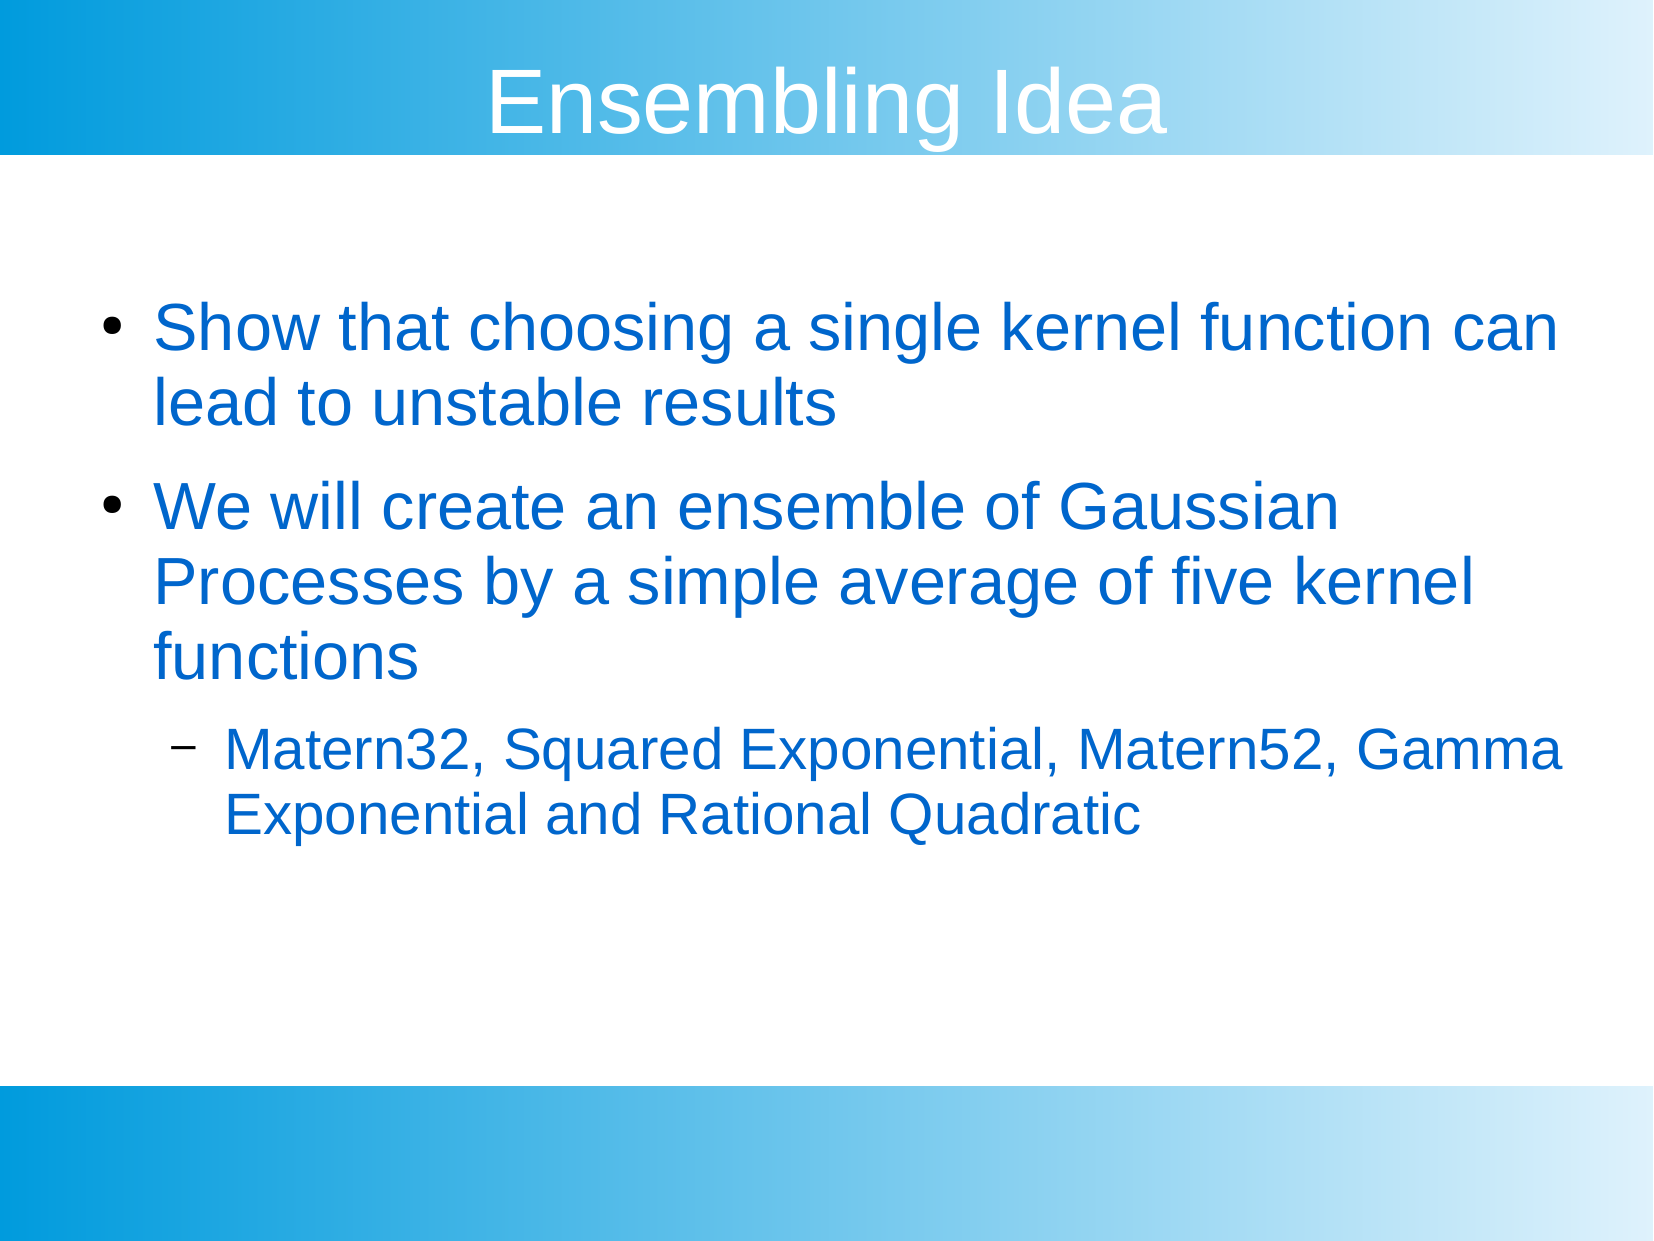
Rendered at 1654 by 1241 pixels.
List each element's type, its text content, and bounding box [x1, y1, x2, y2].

title Ensembling Idea [82, 49, 1571, 155]
list Show that choosing a single kernel function can lead to unstable results We will create an ensemble of Gaussian Processes by a simple average of five kernel functions Matern32, Squared Exponential, Matern52, Gamma Exponential and Rational Quadratic [82, 290, 1571, 1010]
